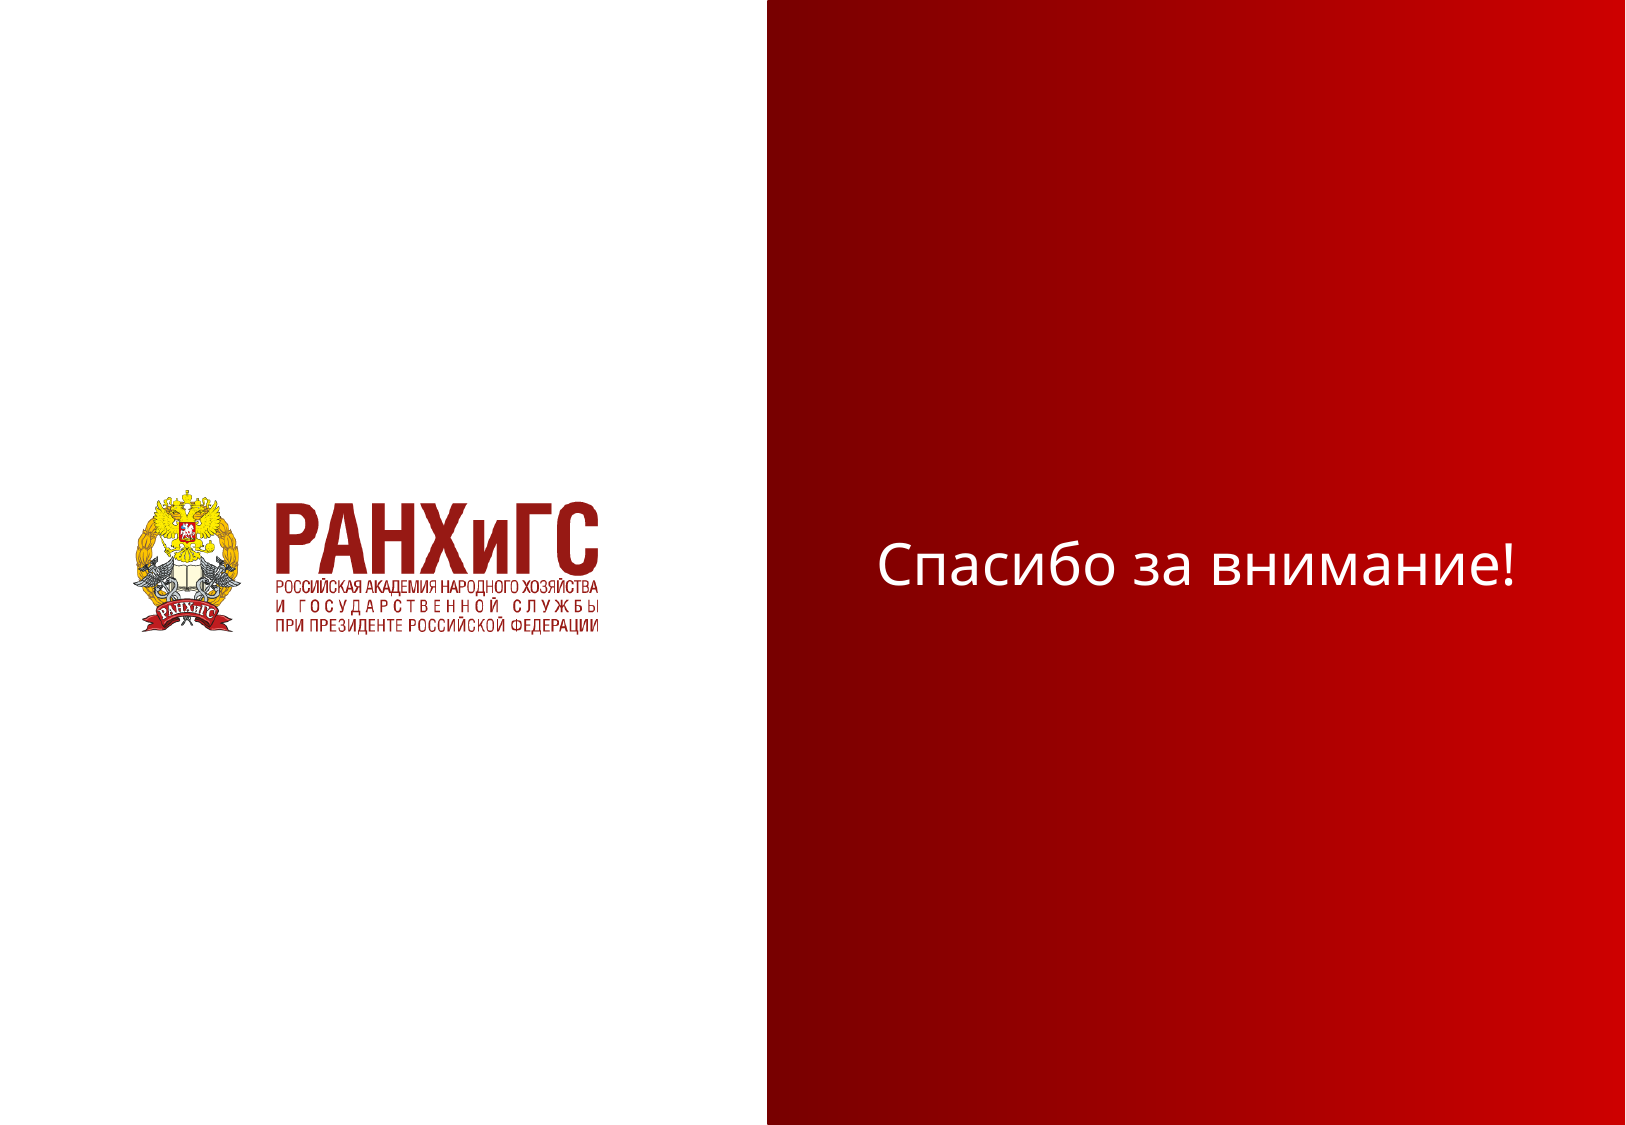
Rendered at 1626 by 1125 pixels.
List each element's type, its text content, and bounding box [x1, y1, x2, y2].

text_box Спасибо за внимание! [767, 519, 1626, 605]
picture [133, 490, 598, 635]
text_box [767, 605, 1626, 1125]
text_box [767, 0, 1626, 519]
